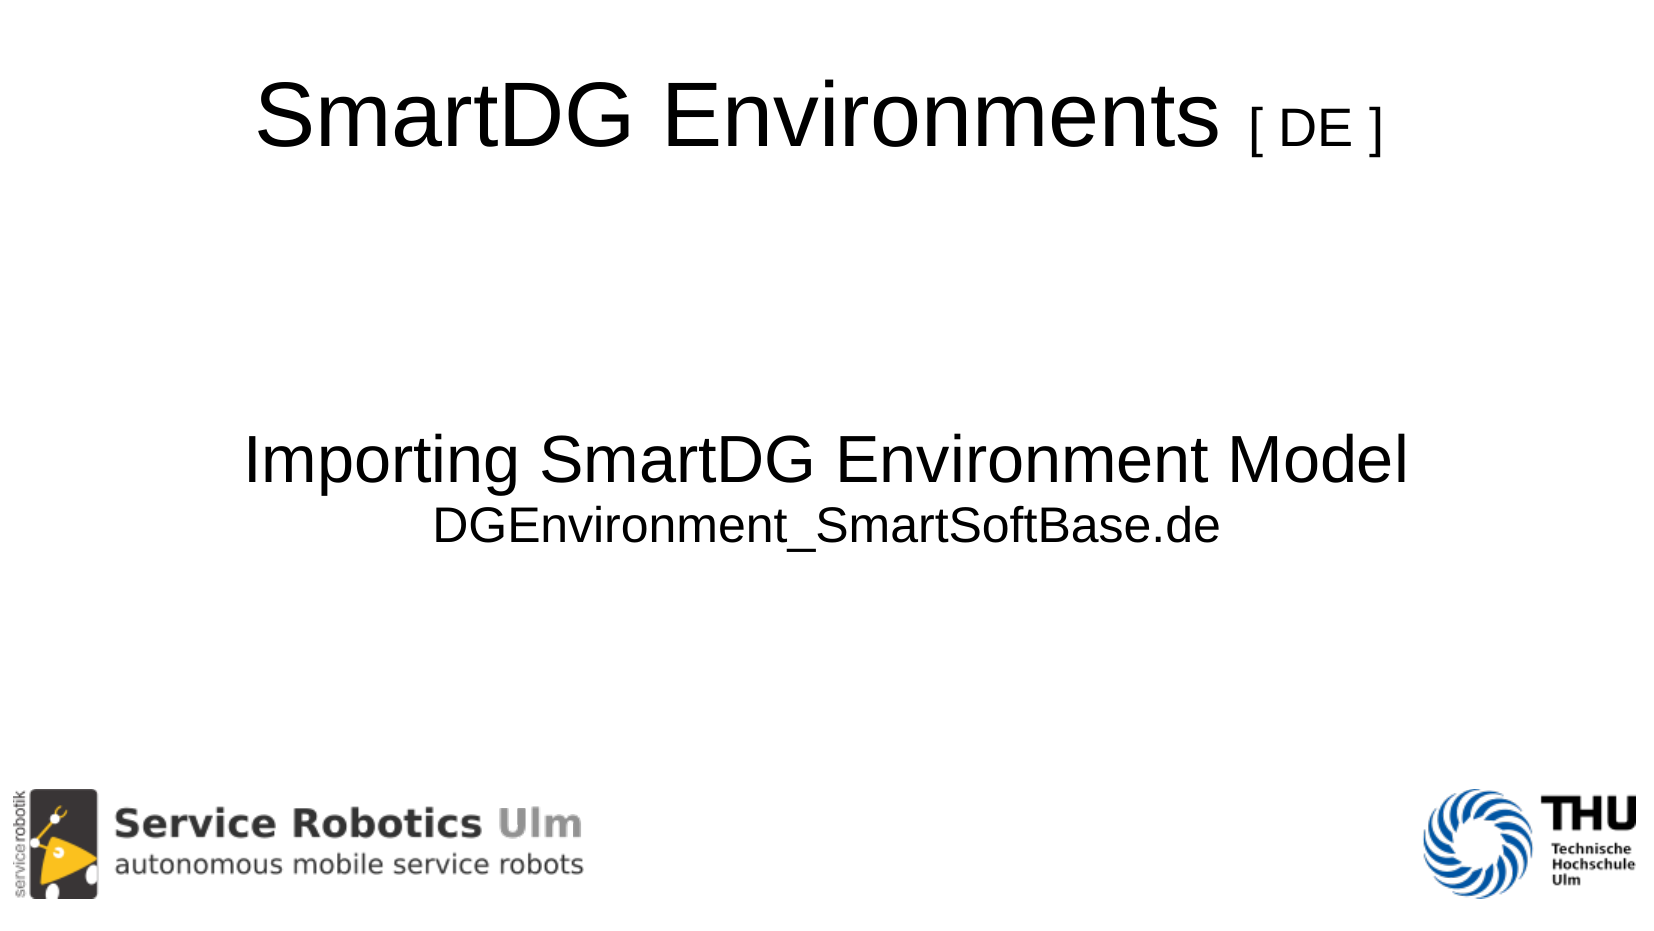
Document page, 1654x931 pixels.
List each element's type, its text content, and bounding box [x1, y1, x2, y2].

picture [13, 789, 1636, 899]
title SmartDG Environments [ DE ] [82, 37, 1571, 193]
subtitle Importing SmartDG Environment Model DGEnvironment_SmartSoftBase.de [82, 217, 1571, 758]
